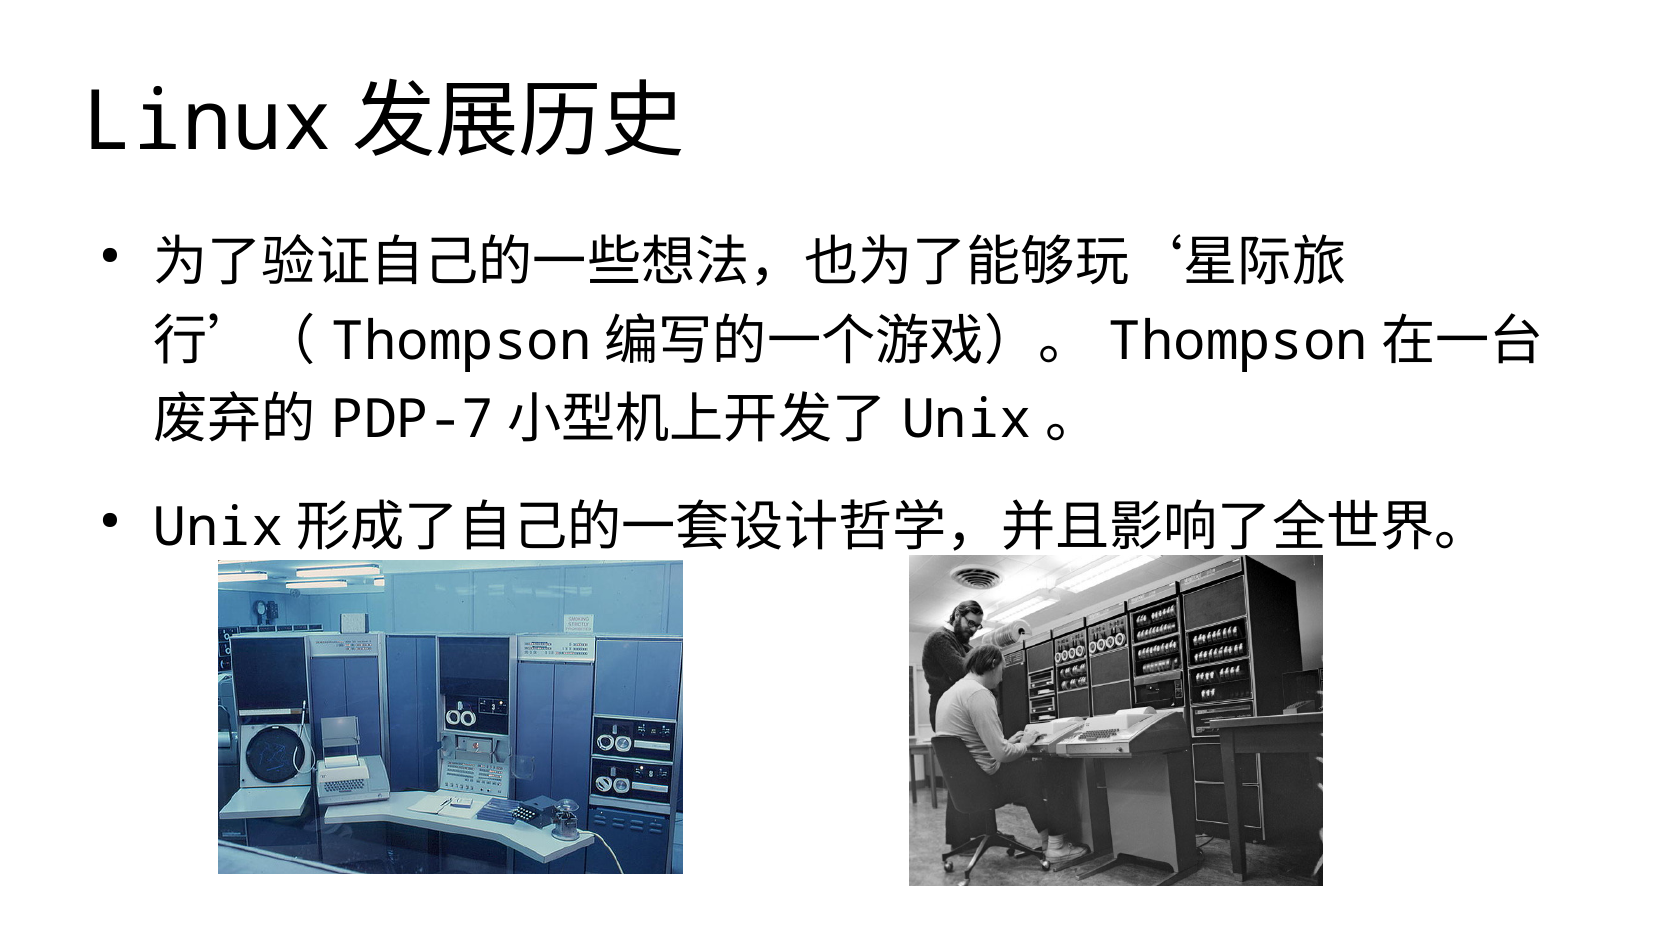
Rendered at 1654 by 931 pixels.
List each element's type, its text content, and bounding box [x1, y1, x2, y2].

picture [218, 560, 683, 875]
title Linux发展历史 [82, 37, 1571, 189]
list 为了验证自己的一些想法，也为了能够玩‘星际旅行’（Thompson编写的一个游戏）。Thompson在一台废弃的PDP-7小型机上开发了Unix。 Unix形成了自己的一套设计哲学，并且影响了全世界。 [82, 217, 1571, 780]
picture [909, 555, 1323, 886]
